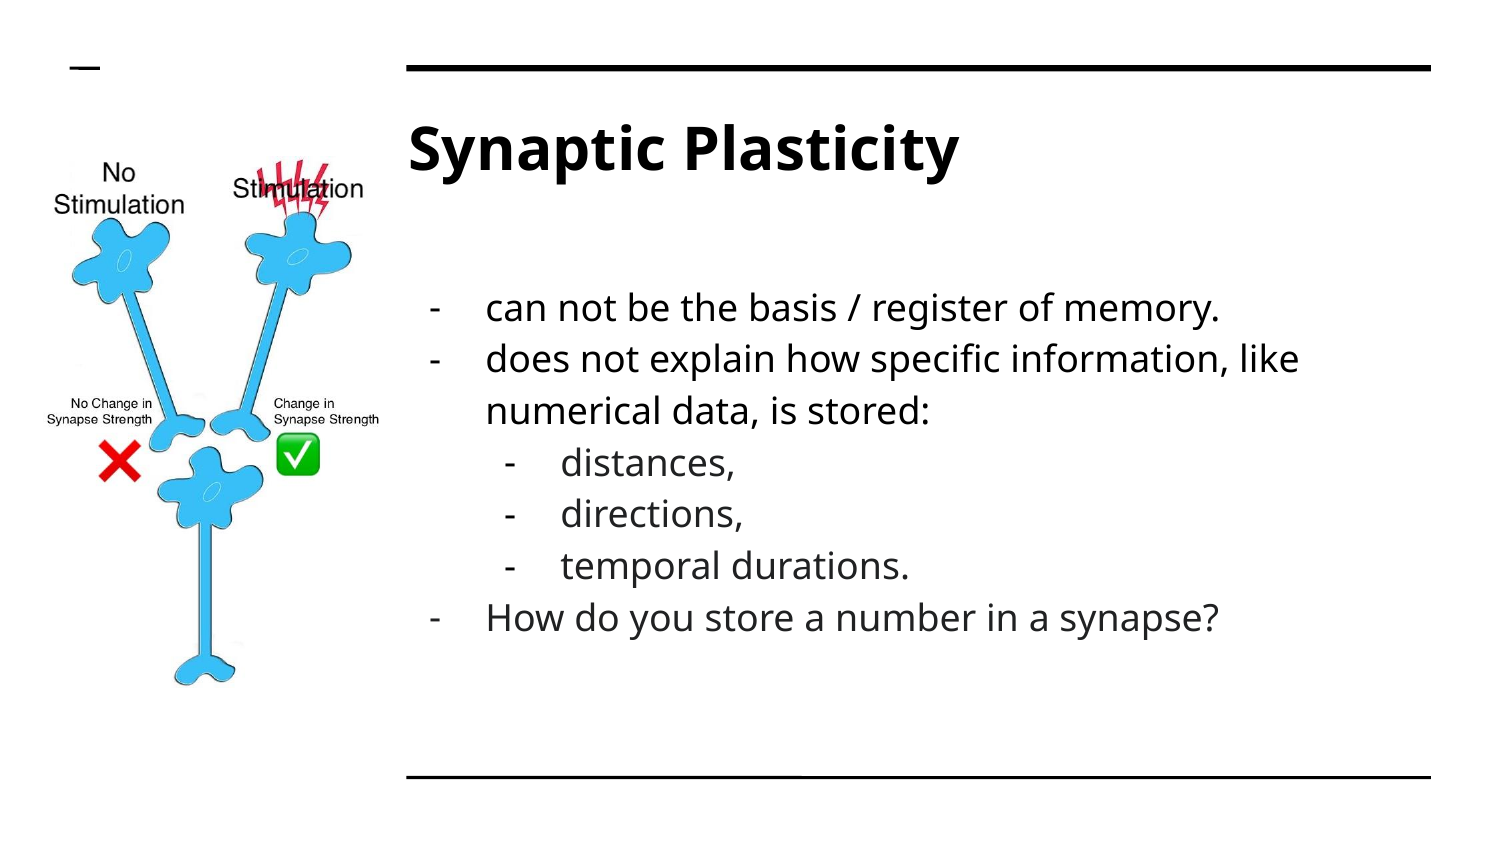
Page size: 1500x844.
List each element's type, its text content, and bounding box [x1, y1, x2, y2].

title Synaptic Plasticity [393, 94, 1431, 199]
picture [32, 156, 396, 688]
list can not be the basis / register of memory. does not explain how specific information, like numerical data, is stored: distances, directions, temporal durations. How do you store a number in a synapse? [395, 261, 1433, 755]
